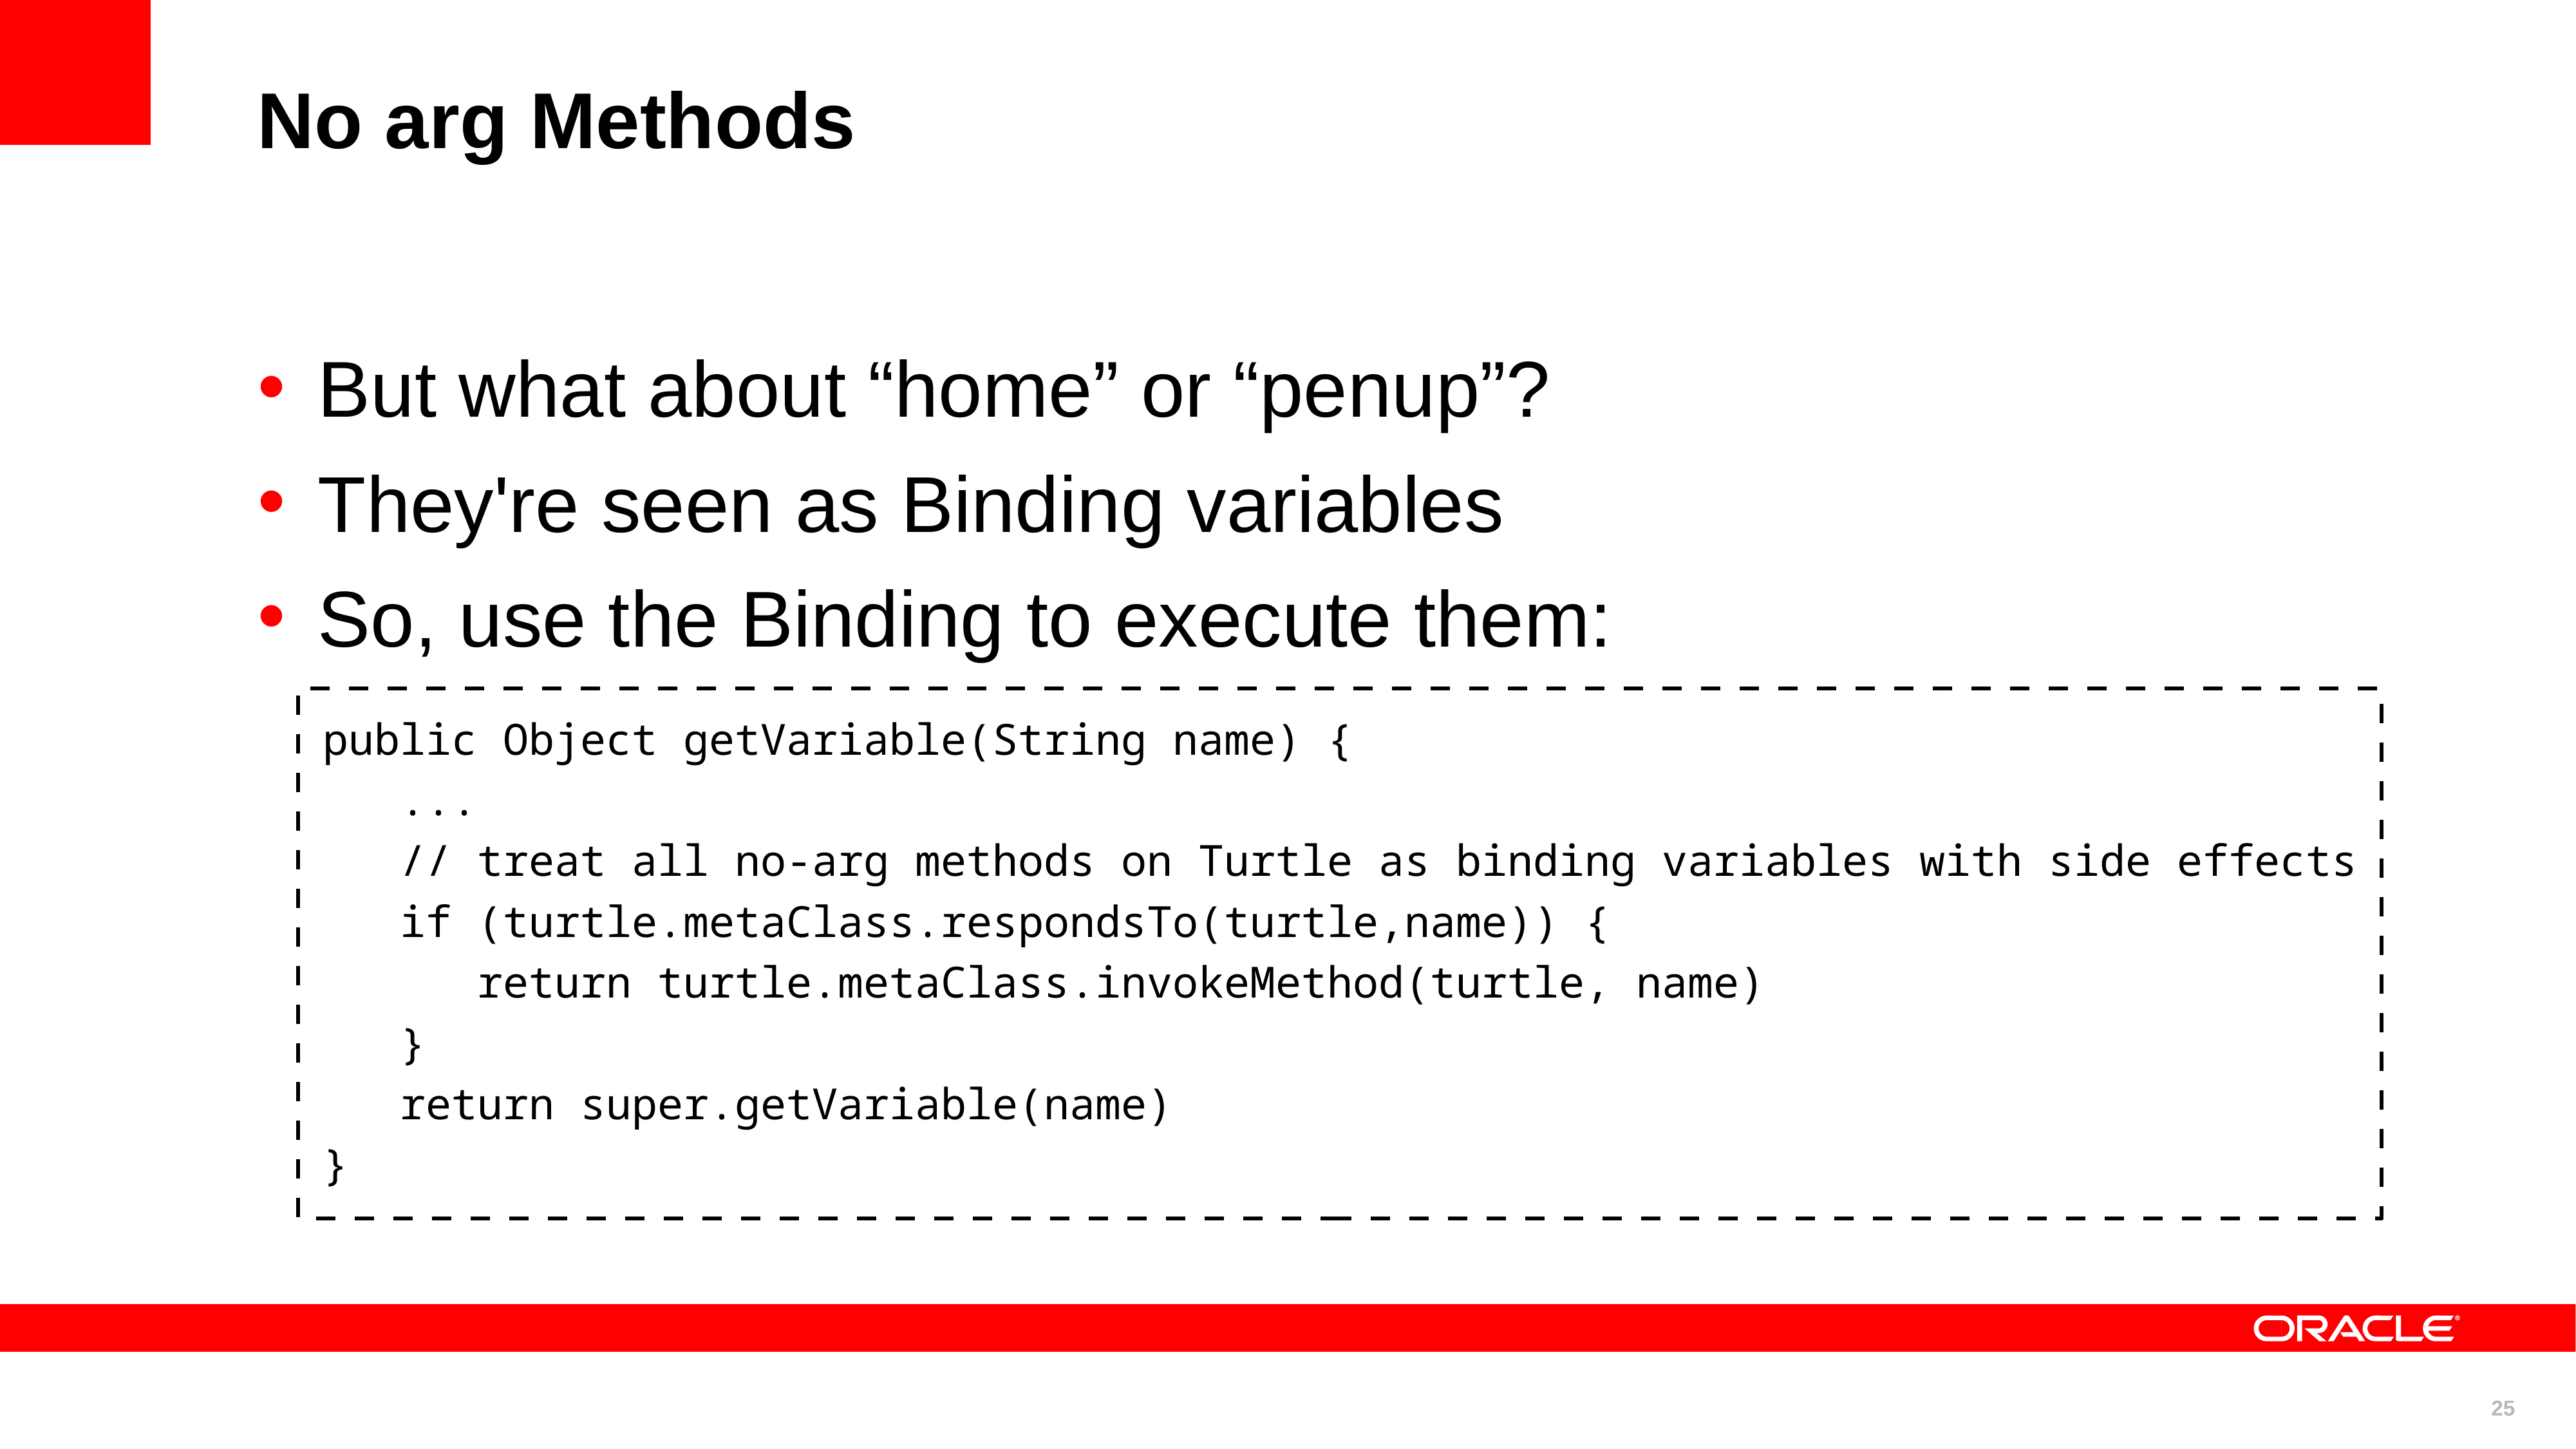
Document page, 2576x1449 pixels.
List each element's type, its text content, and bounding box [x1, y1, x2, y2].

picture [0, 0, 151, 145]
list But what about “home” or “penup”? They're seen as Binding variables So, use the Binding to execute them: [258, 337, 2318, 1256]
text_box public Object getVariable(String name) { ... // treat all no-arg methods on Turtle as binding variables with side effects if (turtle.metaClass.respondsTo(turtle,name)) { return turtle.metaClass.invokeMethod(turtle, name) } return super.getVariable(name) } [298, 688, 2382, 1219]
title No arg Methods [257, 69, 2318, 251]
picture [0, 1304, 2576, 1352]
